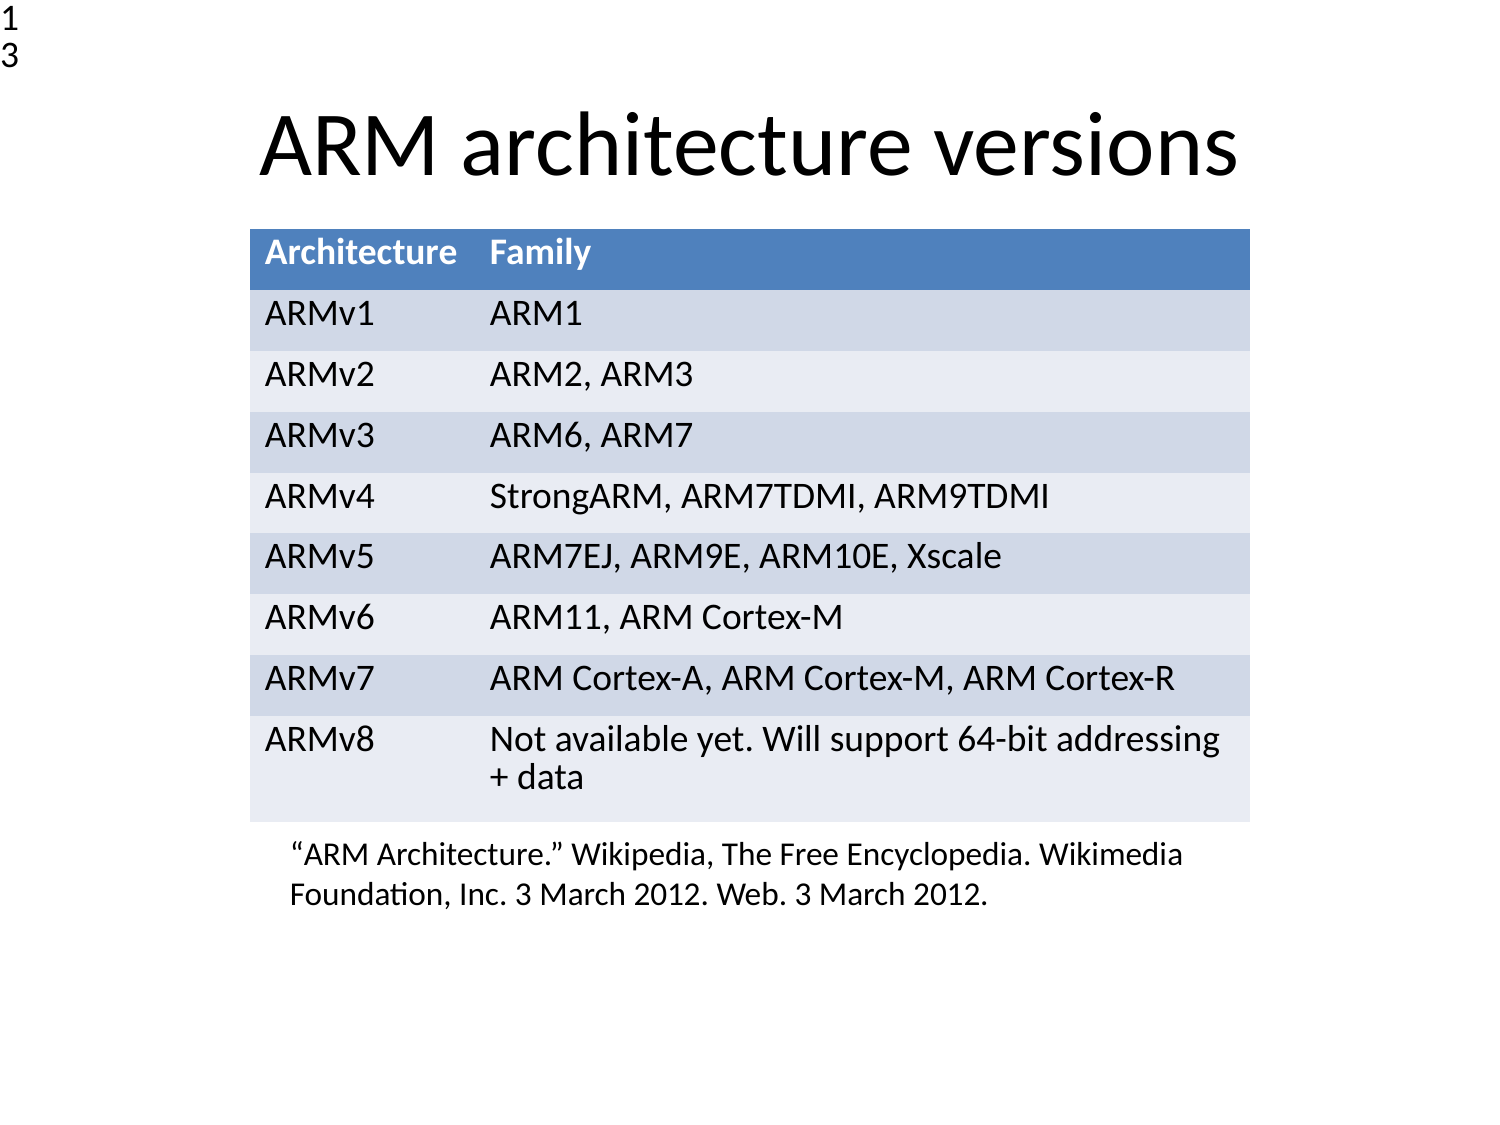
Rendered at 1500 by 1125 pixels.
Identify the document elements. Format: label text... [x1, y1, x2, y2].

table_header Architecture [250, 229, 475, 290]
table_cell Not available yet. Will support 64-bit addressing + data [475, 716, 1250, 822]
table_cell ARMv7 [250, 655, 475, 716]
table_cell ARMv8 [250, 716, 475, 822]
table_cell ARM2, ARM3 [475, 351, 1250, 412]
title ARM architecture versions [75, 45, 1425, 233]
table_cell ARM11, ARM Cortex-M [475, 594, 1250, 655]
table_cell ARMv3 [250, 412, 475, 473]
table_cell StrongARM, ARM7TDMI, ARM9TDMI [475, 473, 1250, 533]
table_cell ARM1 [475, 290, 1250, 351]
table_cell ARMv2 [250, 351, 475, 412]
table_cell ARMv5 [250, 533, 475, 594]
table_cell ARMv6 [250, 594, 475, 655]
table_cell ARMv4 [250, 473, 475, 533]
text_box “ARM Architecture.” Wikipedia, The Free Encyclopedia. Wikimedia Foundation, Inc. 3 March 2012. Web. 3 March 2012. [274, 824, 1250, 920]
table_cell ARM7EJ, ARM9E, ARM10E, Xscale [475, 533, 1250, 594]
table_cell ARMv1 [250, 290, 475, 351]
table_cell ARM Cortex-A, ARM Cortex-M, ARM Cortex-R [475, 655, 1250, 716]
table_cell ARM6, ARM7 [475, 412, 1250, 473]
table_header Family [475, 229, 1250, 290]
